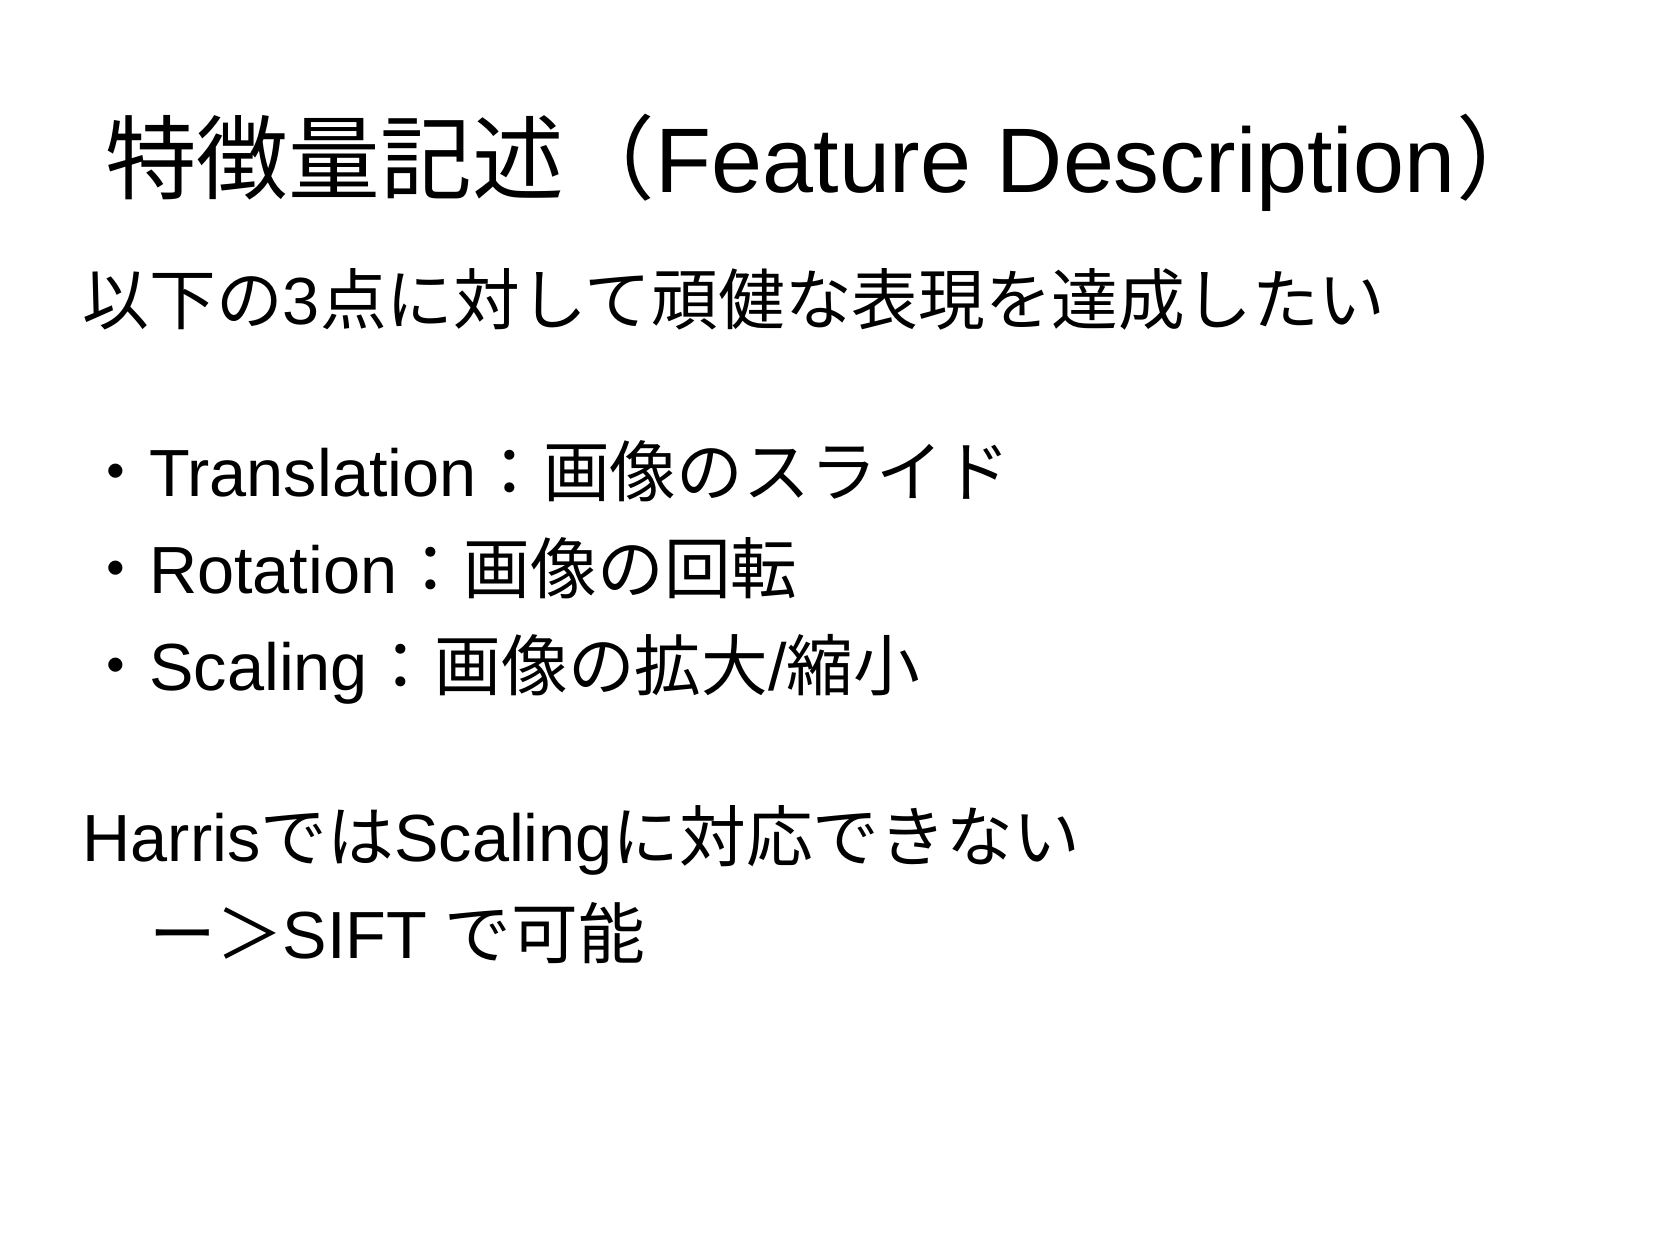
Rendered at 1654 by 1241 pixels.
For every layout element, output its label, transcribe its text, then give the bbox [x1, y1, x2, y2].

title 特徴量記述（Feature Description） [82, 49, 1571, 257]
subtitle 以下の3点に対して頑健な表現を達成したい ・Translation：画像のスライド ・Rotation：画像の回転 ・Scaling：画像の拡大/縮小 HarrisではScalingに対応できない ー＞SIFT で可能 [82, 290, 1571, 1010]
